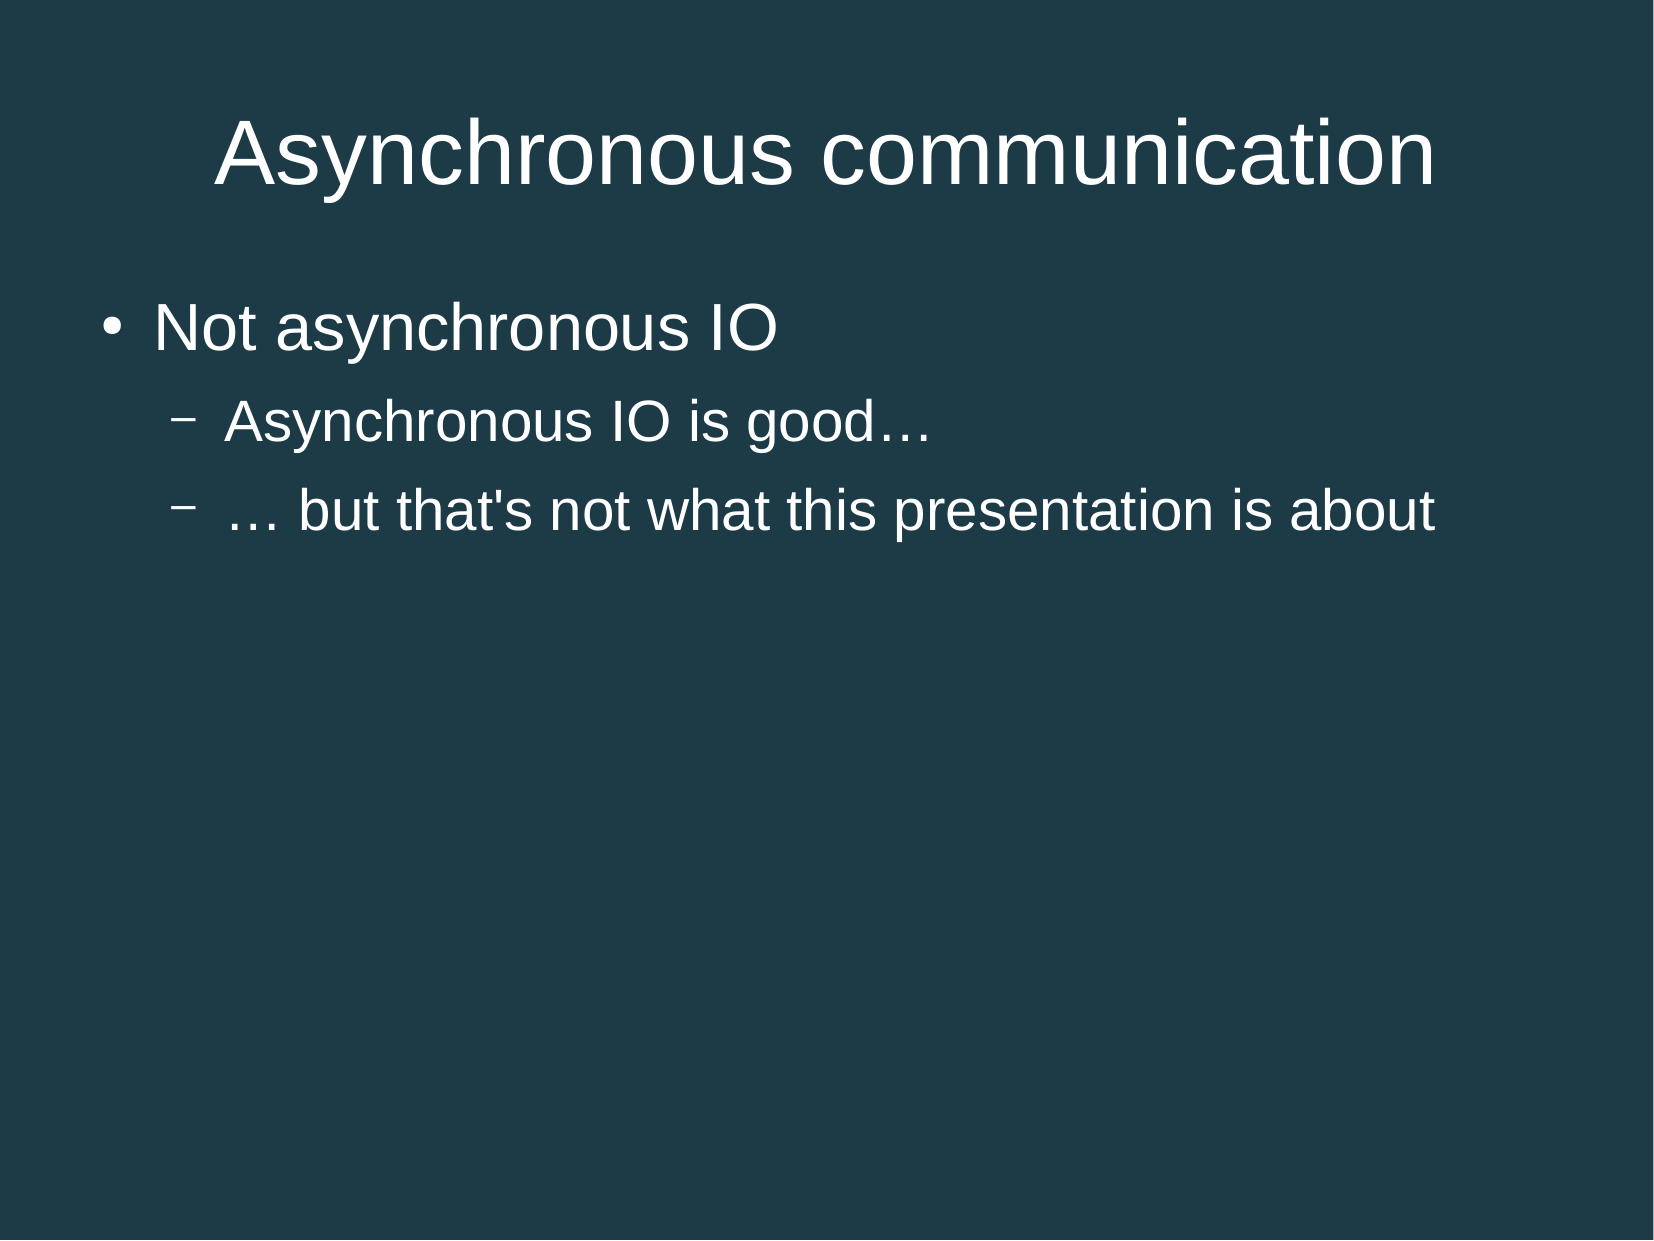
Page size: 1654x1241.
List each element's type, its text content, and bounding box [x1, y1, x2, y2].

list Not asynchronous IO Asynchronous IO is good… … but that's not what this presentation is about [82, 290, 1571, 1010]
title Asynchronous communication [82, 49, 1571, 257]
